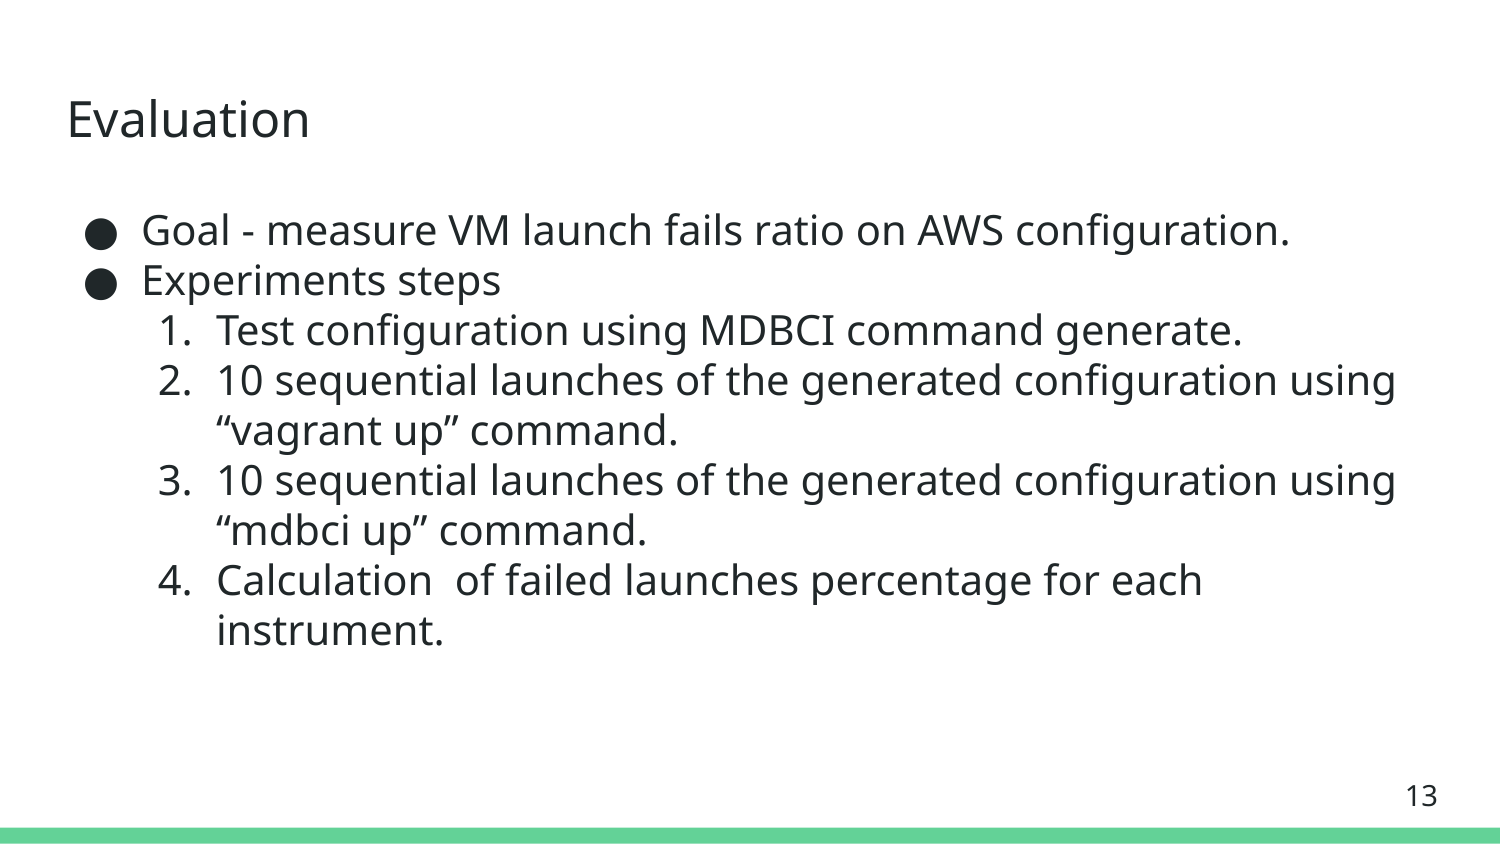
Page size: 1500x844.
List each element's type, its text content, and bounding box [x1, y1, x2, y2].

slide_number <number> [1389, 764, 1480, 830]
list Goal - measure VM launch fails ratio on AWS configuration. Experiments steps Test configuration using MDBCI command generate. 10 sequential launches of the generated configuration using “vagrant up” command. 10 sequential launches of the generated configuration using “mdbci up” command. Calculation of failed launches percentage for each instrument. [51, 189, 1449, 750]
title Evaluation [51, 72, 1449, 167]
